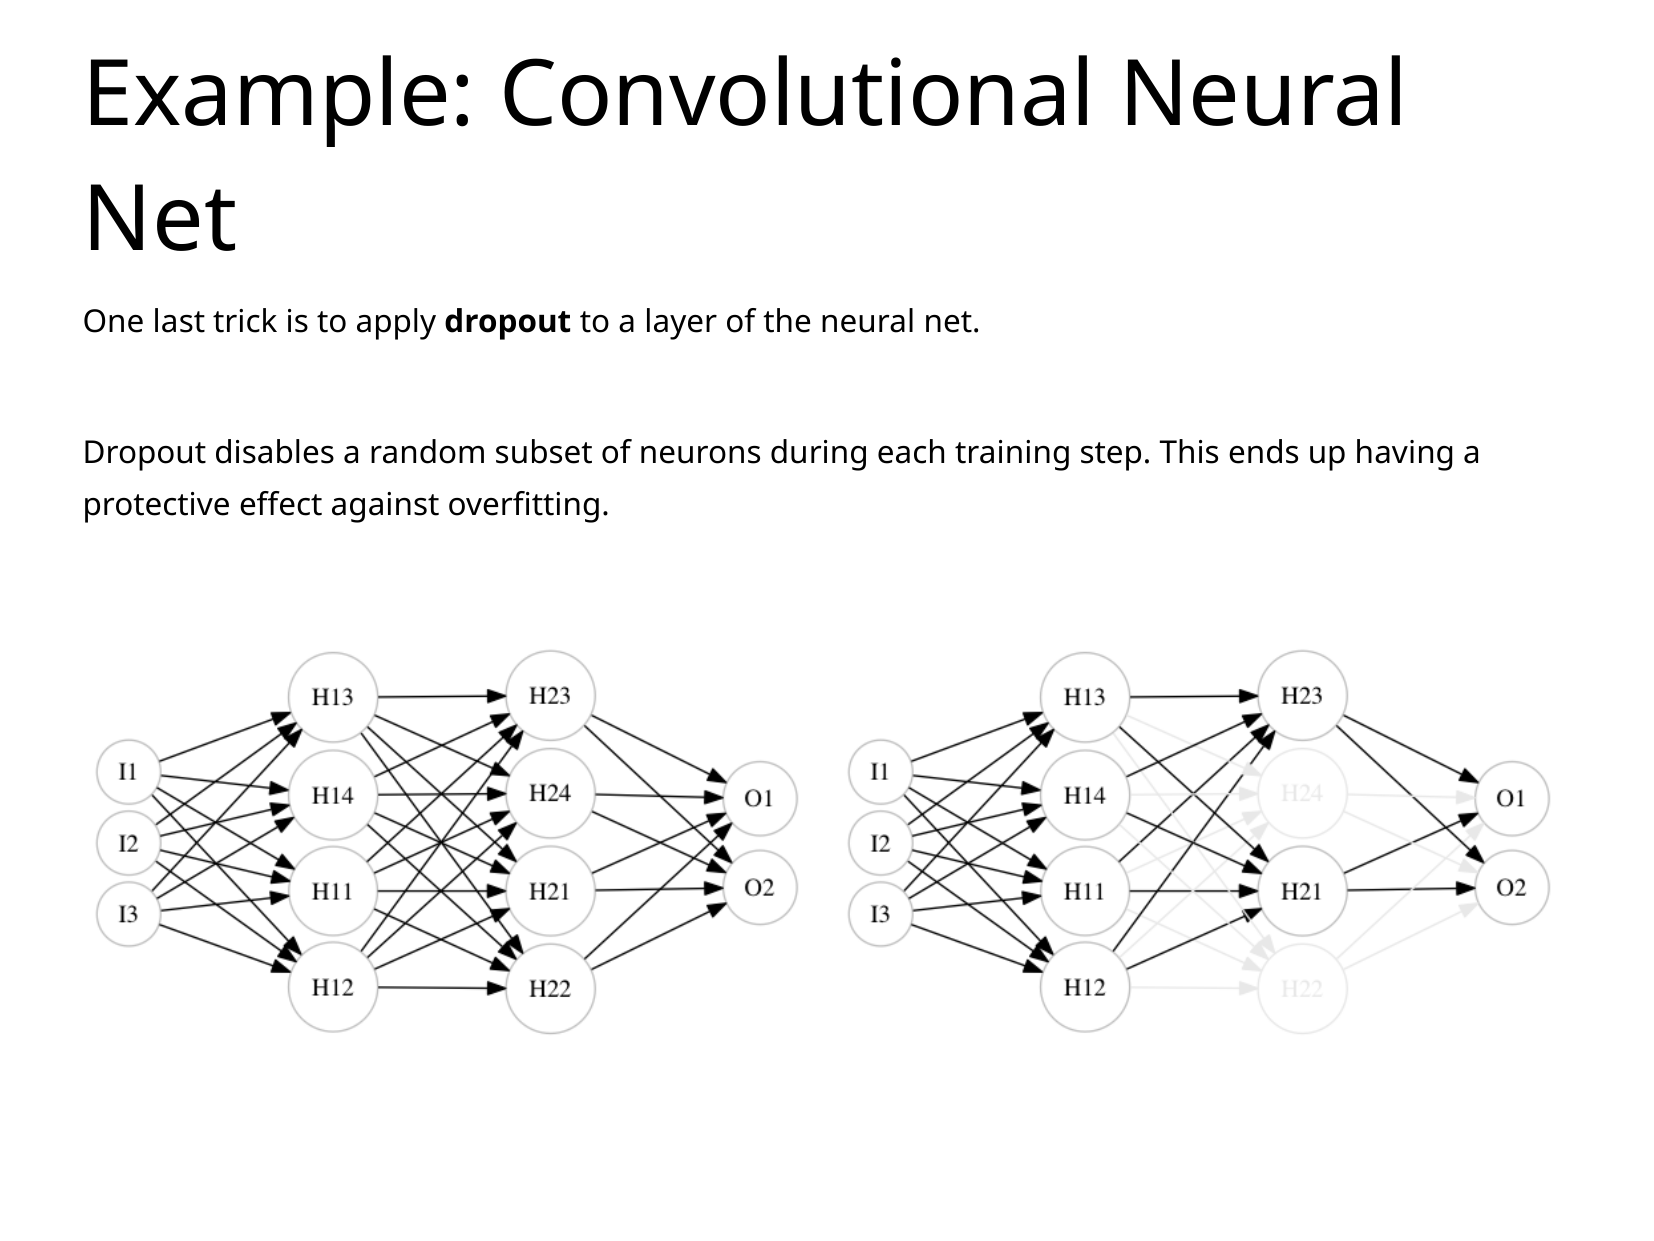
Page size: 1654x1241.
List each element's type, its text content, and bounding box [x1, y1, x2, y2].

picture [842, 644, 1557, 1041]
list One last trick is to apply dropout to a layer of the neural net. Dropout disables a random subset of neurons during each training step. This ends up having a protective effect against overfitting. [82, 290, 1571, 526]
picture [90, 644, 805, 1041]
title Example: Convolutional Neural Net [82, 49, 1571, 257]
